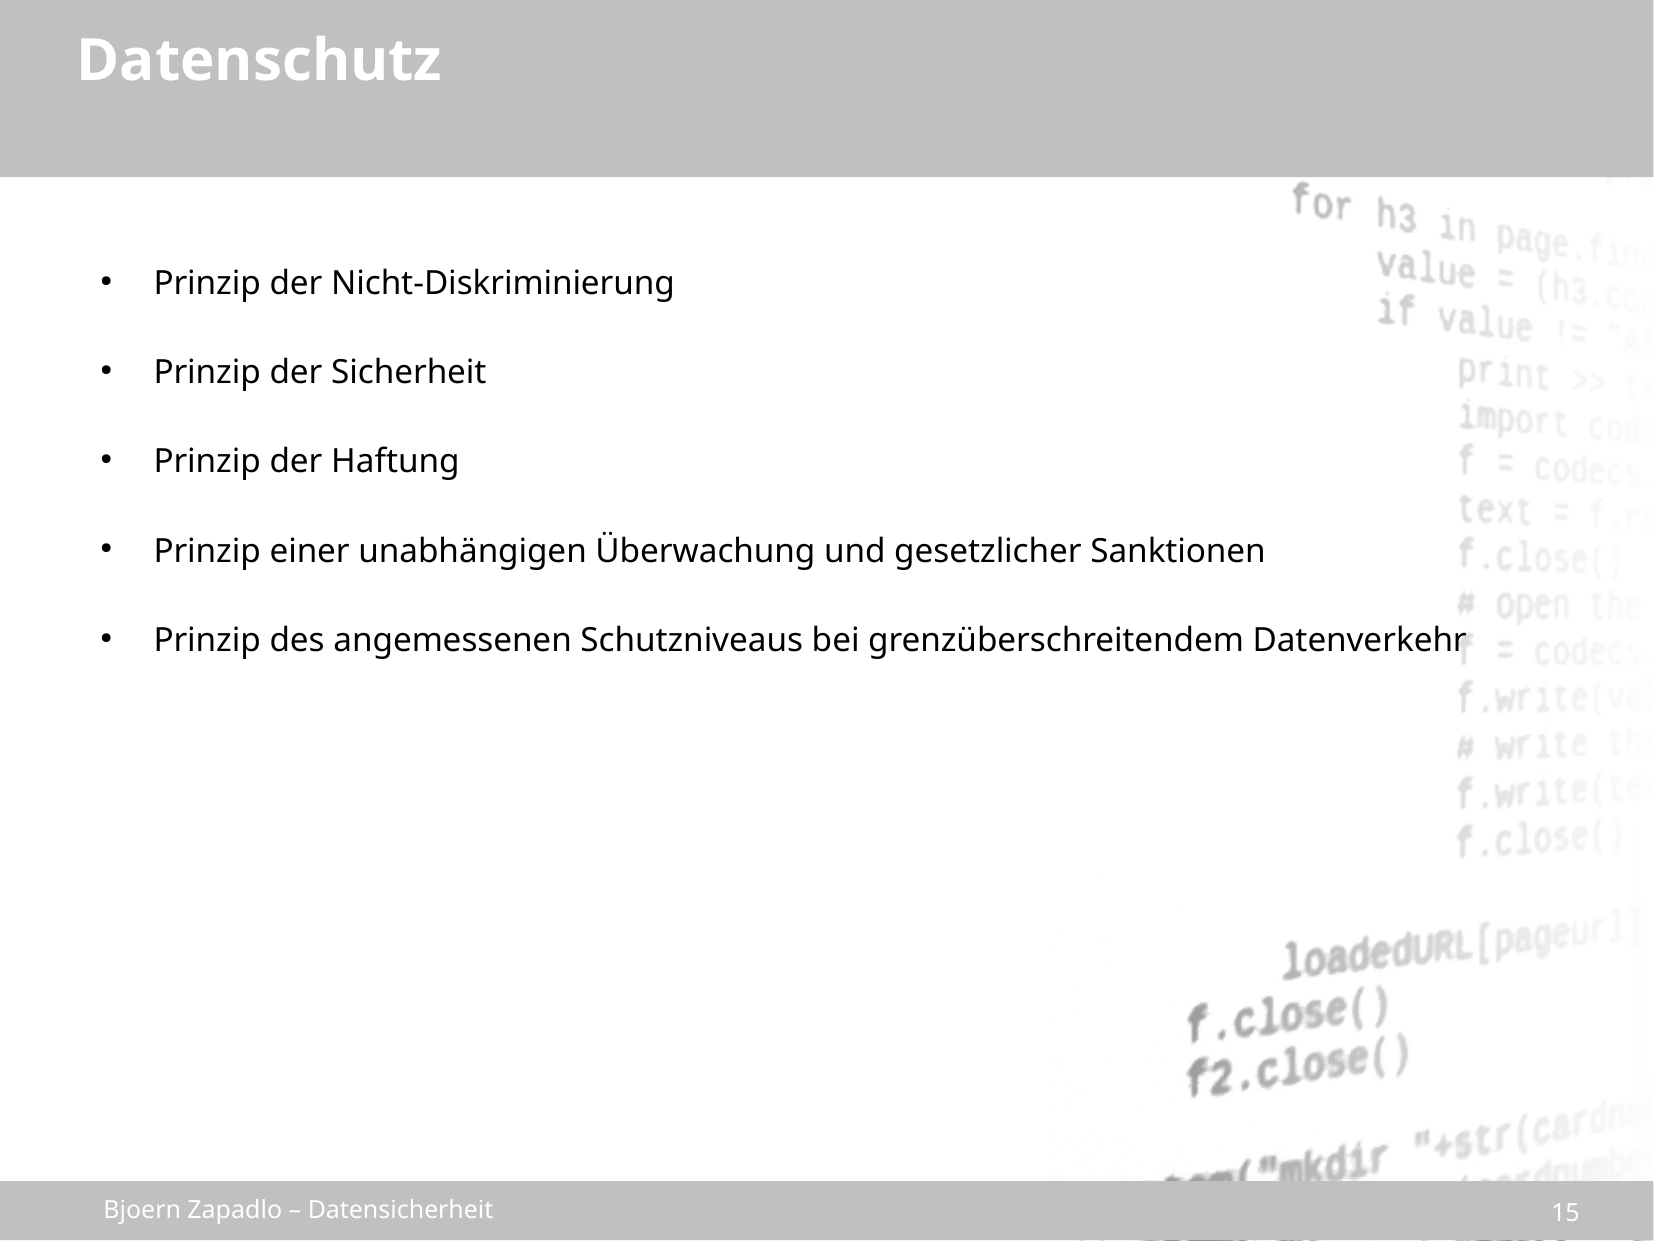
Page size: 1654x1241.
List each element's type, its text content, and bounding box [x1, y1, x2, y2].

title Datenschutz [76, 17, 1565, 178]
list Prinzip der Nicht-Diskriminierung Prinzip der Sicherheit Prinzip der Haftung Prinzip einer unabhängigen Überwachung und gesetzlicher Sanktionen Prinzip des angemessenen Schutzniveaus bei grenzüberschreitendem Datenverkehr [82, 236, 1571, 1152]
picture [0, 178, 1654, 1181]
